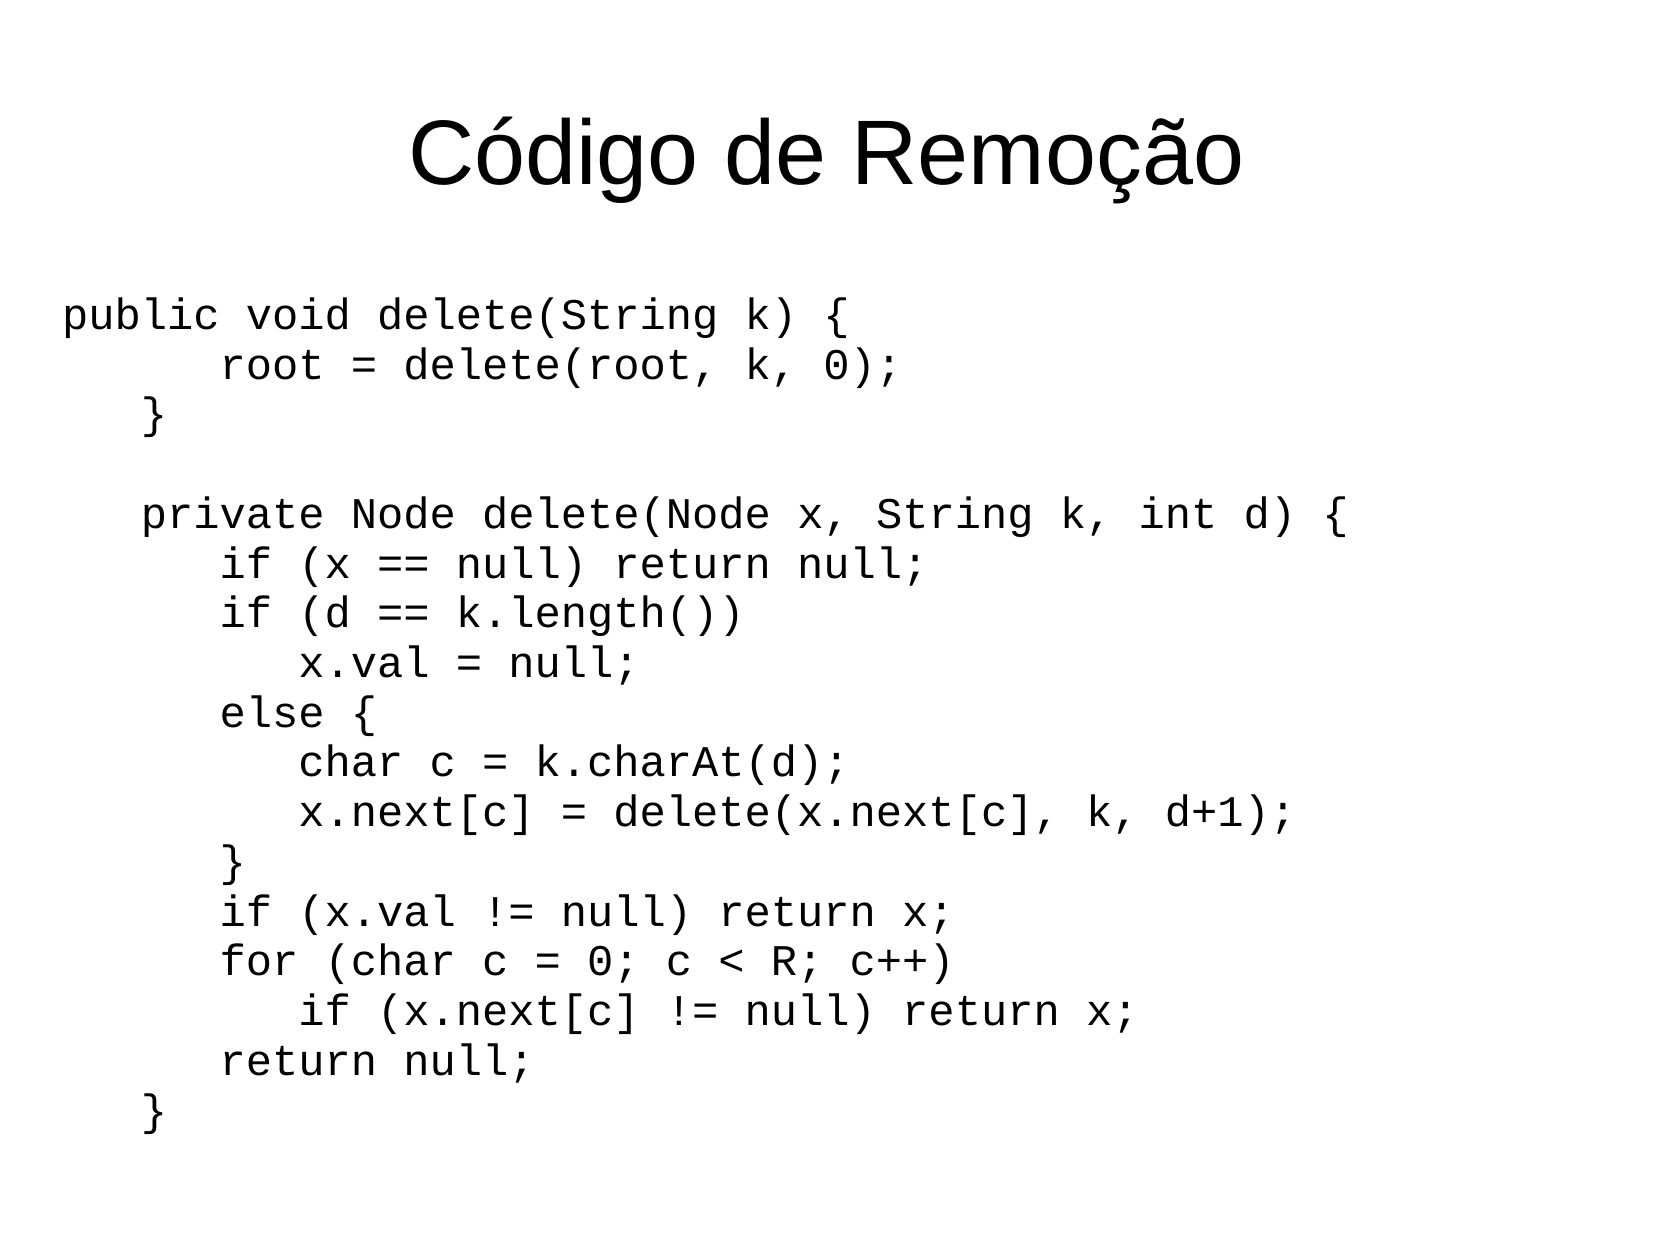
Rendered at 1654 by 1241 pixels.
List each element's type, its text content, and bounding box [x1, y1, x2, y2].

title Código de Remoção [82, 49, 1571, 257]
text_box public void delete(String k) { root = delete(root, k, 0); } private Node delete(Node x, String k, int d) { if (x == null) return null; if (d == k.length()) x.val = null; else { char c = k.charAt(d); x.next[c] = delete(x.next[c], k, d+1); } if (x.val != null) return x; for (char c = 0; c < R; c++) if (x.next[c] != null) return x; return null; } [47, 285, 1642, 1146]
